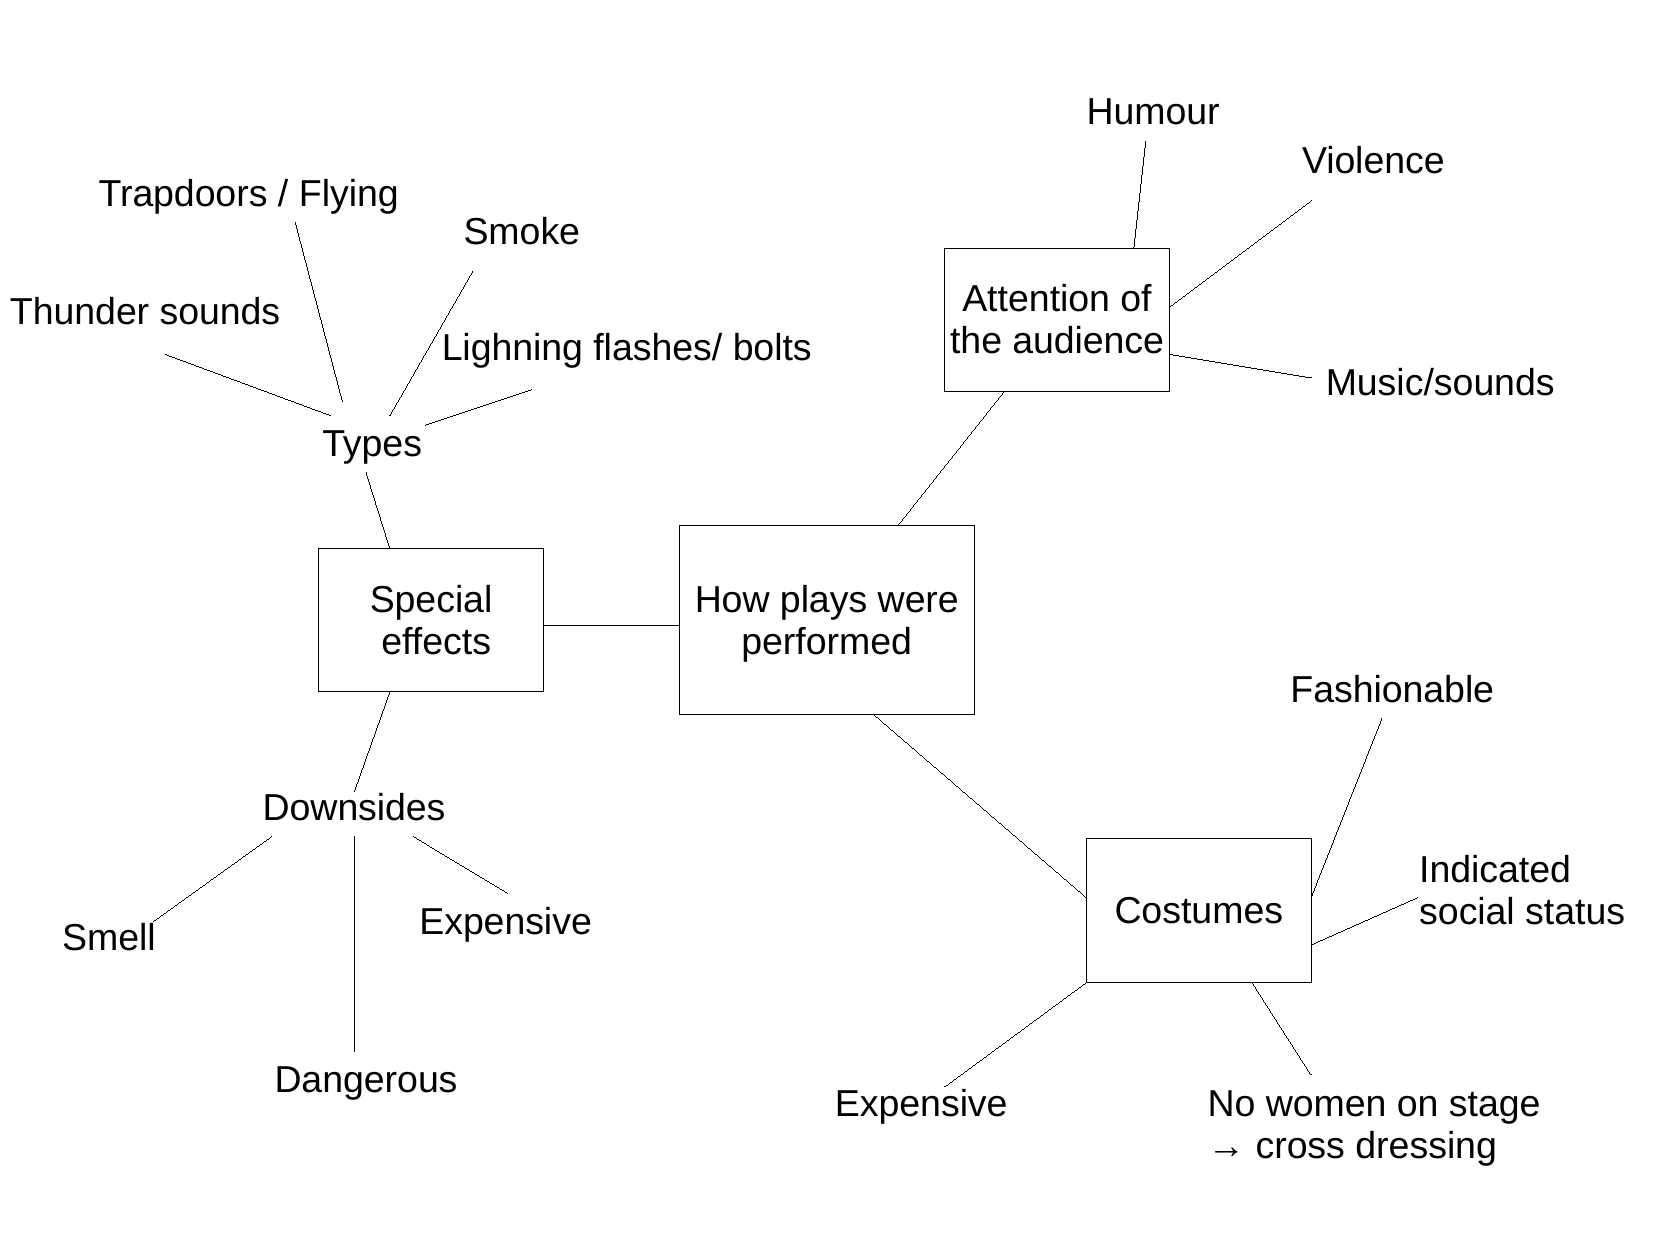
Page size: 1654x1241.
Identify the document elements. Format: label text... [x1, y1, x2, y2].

text_box Types [307, 415, 438, 473]
text_box Expensive [820, 1074, 1192, 1132]
text_box Special effects [318, 548, 544, 692]
text_box Thunder sounds [0, 283, 296, 341]
text_box Dangerous [259, 1051, 473, 1109]
text_box Fashionable [1275, 661, 1509, 719]
text_box Humour [1071, 82, 1252, 182]
text_box Lighning flashes/ bolts [427, 318, 827, 376]
text_box Expensive [404, 893, 607, 951]
text_box Smell [47, 909, 171, 967]
text_box Smoke [448, 202, 595, 260]
text_box Downsides [248, 779, 460, 837]
text_box How plays were performed [679, 525, 975, 715]
text_box No women on stage → cross dressing [1192, 1074, 1555, 1174]
text_box Music/sounds [1311, 354, 1570, 412]
text_box Costumes [1086, 838, 1312, 983]
text_box Indicated social status [1404, 840, 1640, 940]
text_box Trapdoors / Flying [83, 165, 414, 223]
text_box Violence [1287, 132, 1460, 189]
text_box Attention of the audience [944, 248, 1170, 392]
